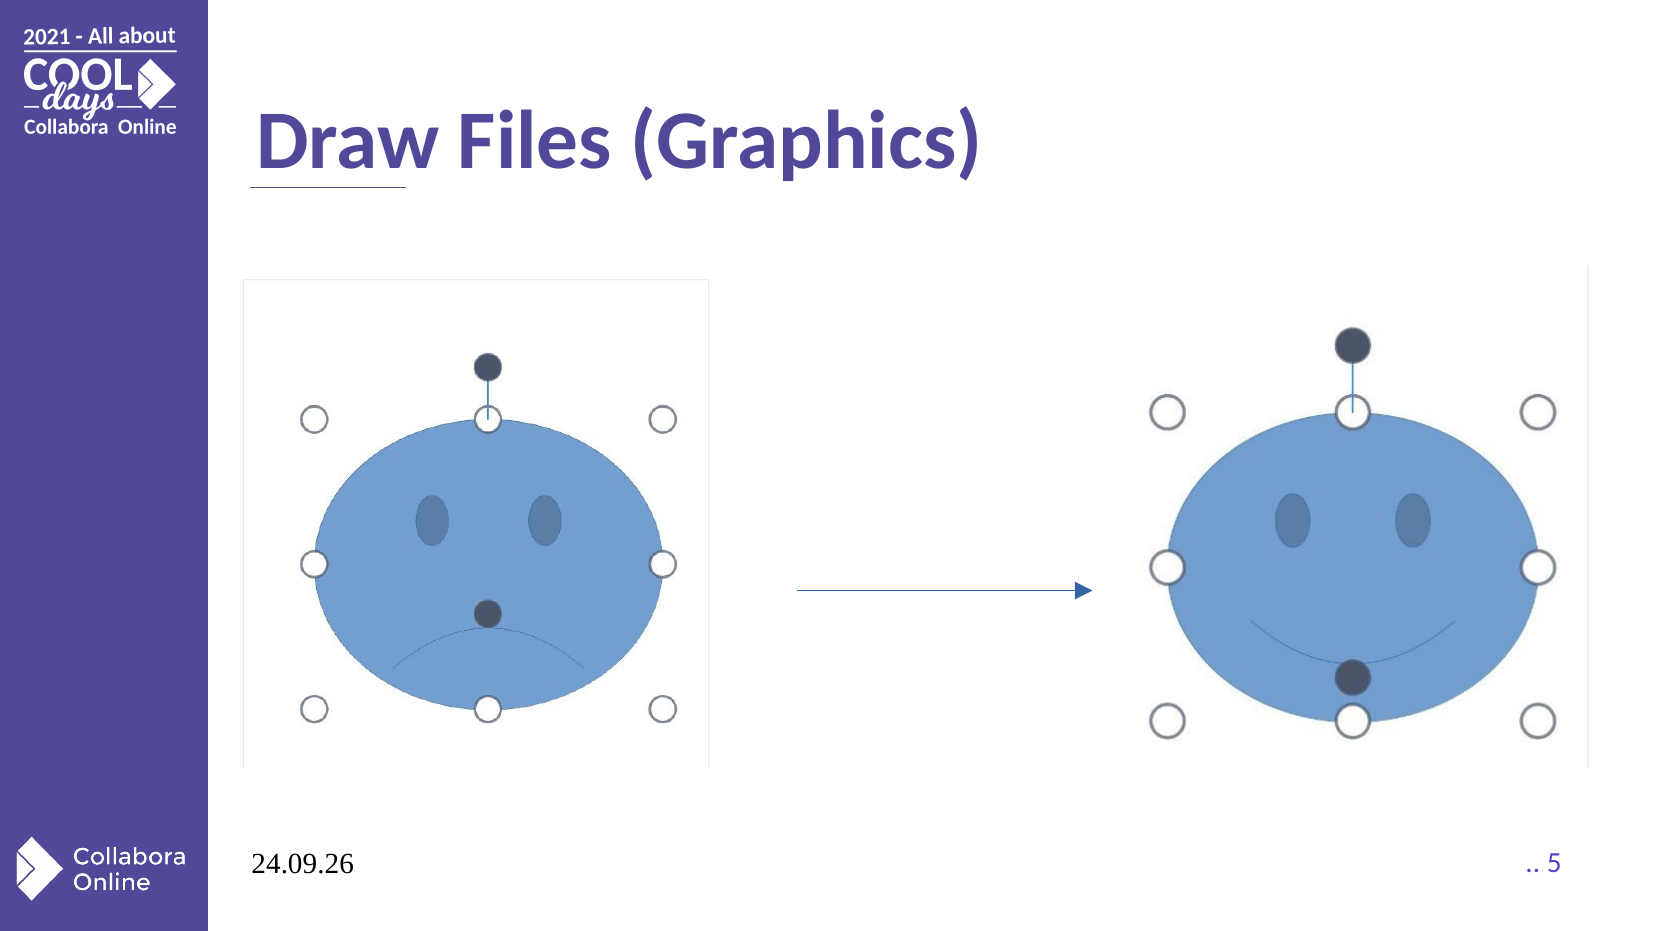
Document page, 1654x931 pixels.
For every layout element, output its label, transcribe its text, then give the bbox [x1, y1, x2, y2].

picture [12, 16, 189, 147]
picture [12, 832, 189, 905]
picture [240, 272, 709, 768]
title Draw Files (Graphics) [256, 57, 1590, 189]
picture [1092, 265, 1603, 768]
